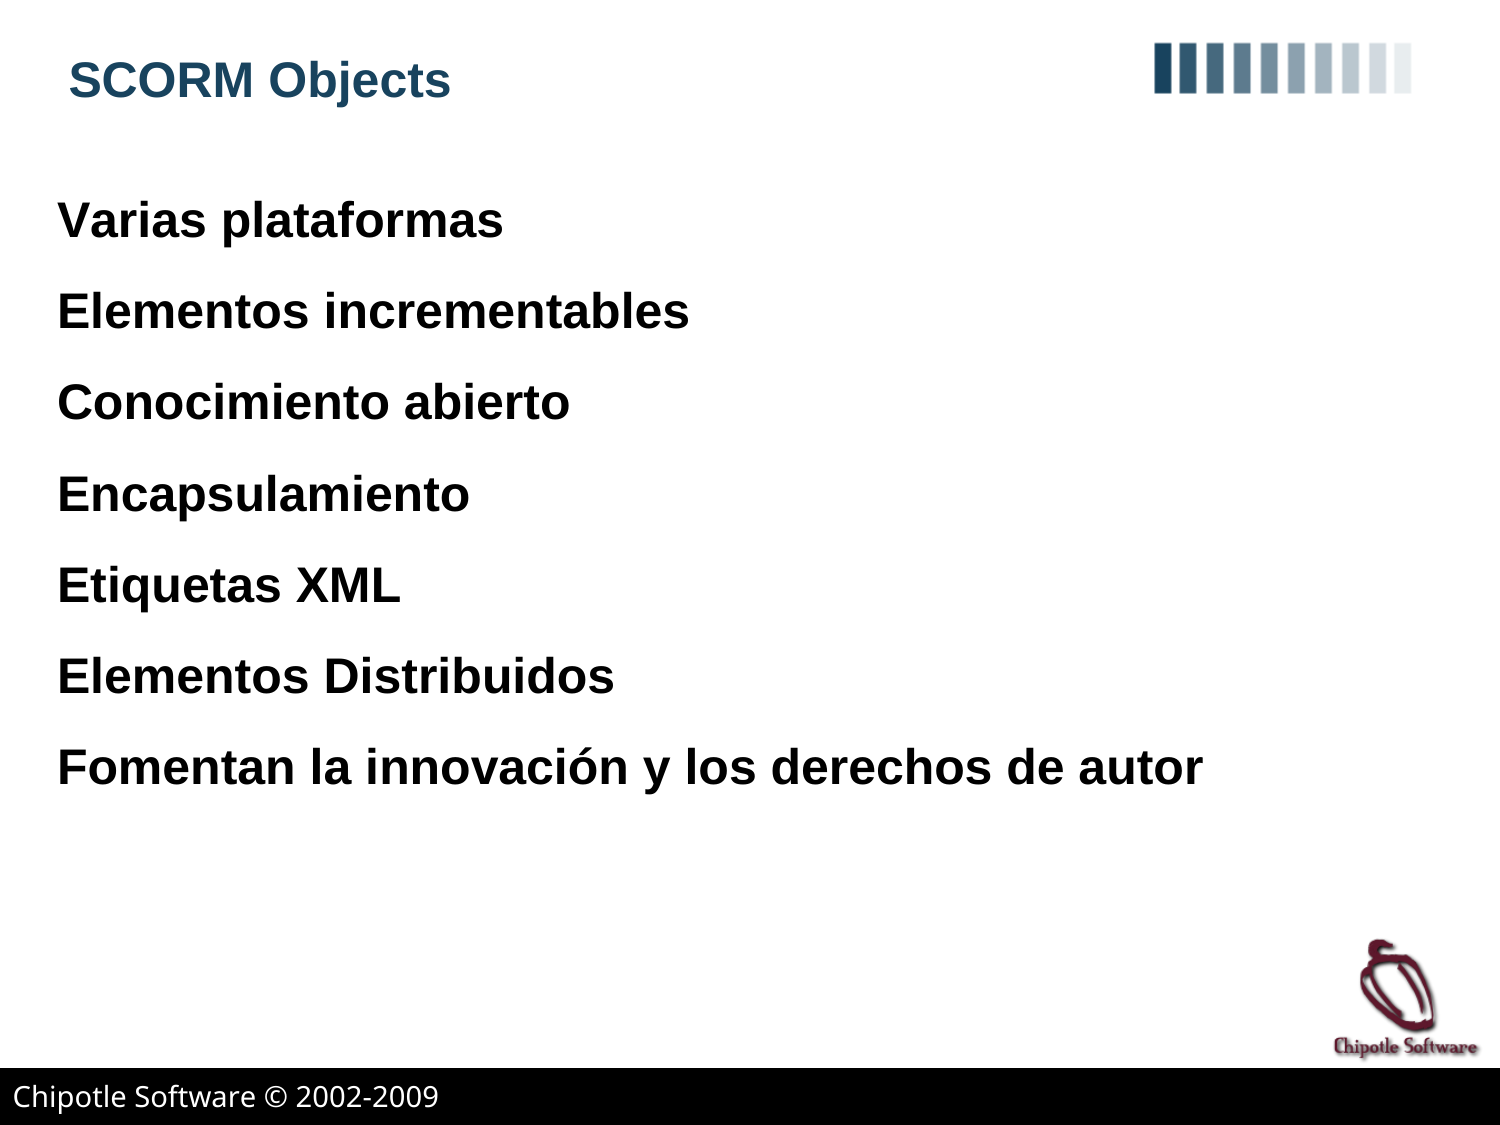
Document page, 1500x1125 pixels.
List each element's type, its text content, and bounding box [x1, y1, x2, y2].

picture [1126, 29, 1447, 117]
title SCORM Objects [53, 42, 1034, 118]
picture [1316, 927, 1493, 1075]
text_box Varias plataformas Elementos incrementables Conocimiento abierto Encapsulamiento Etiquetas XML Elementos Distribuidos Fomentan la innovación y los derechos de autor [42, 184, 1418, 803]
